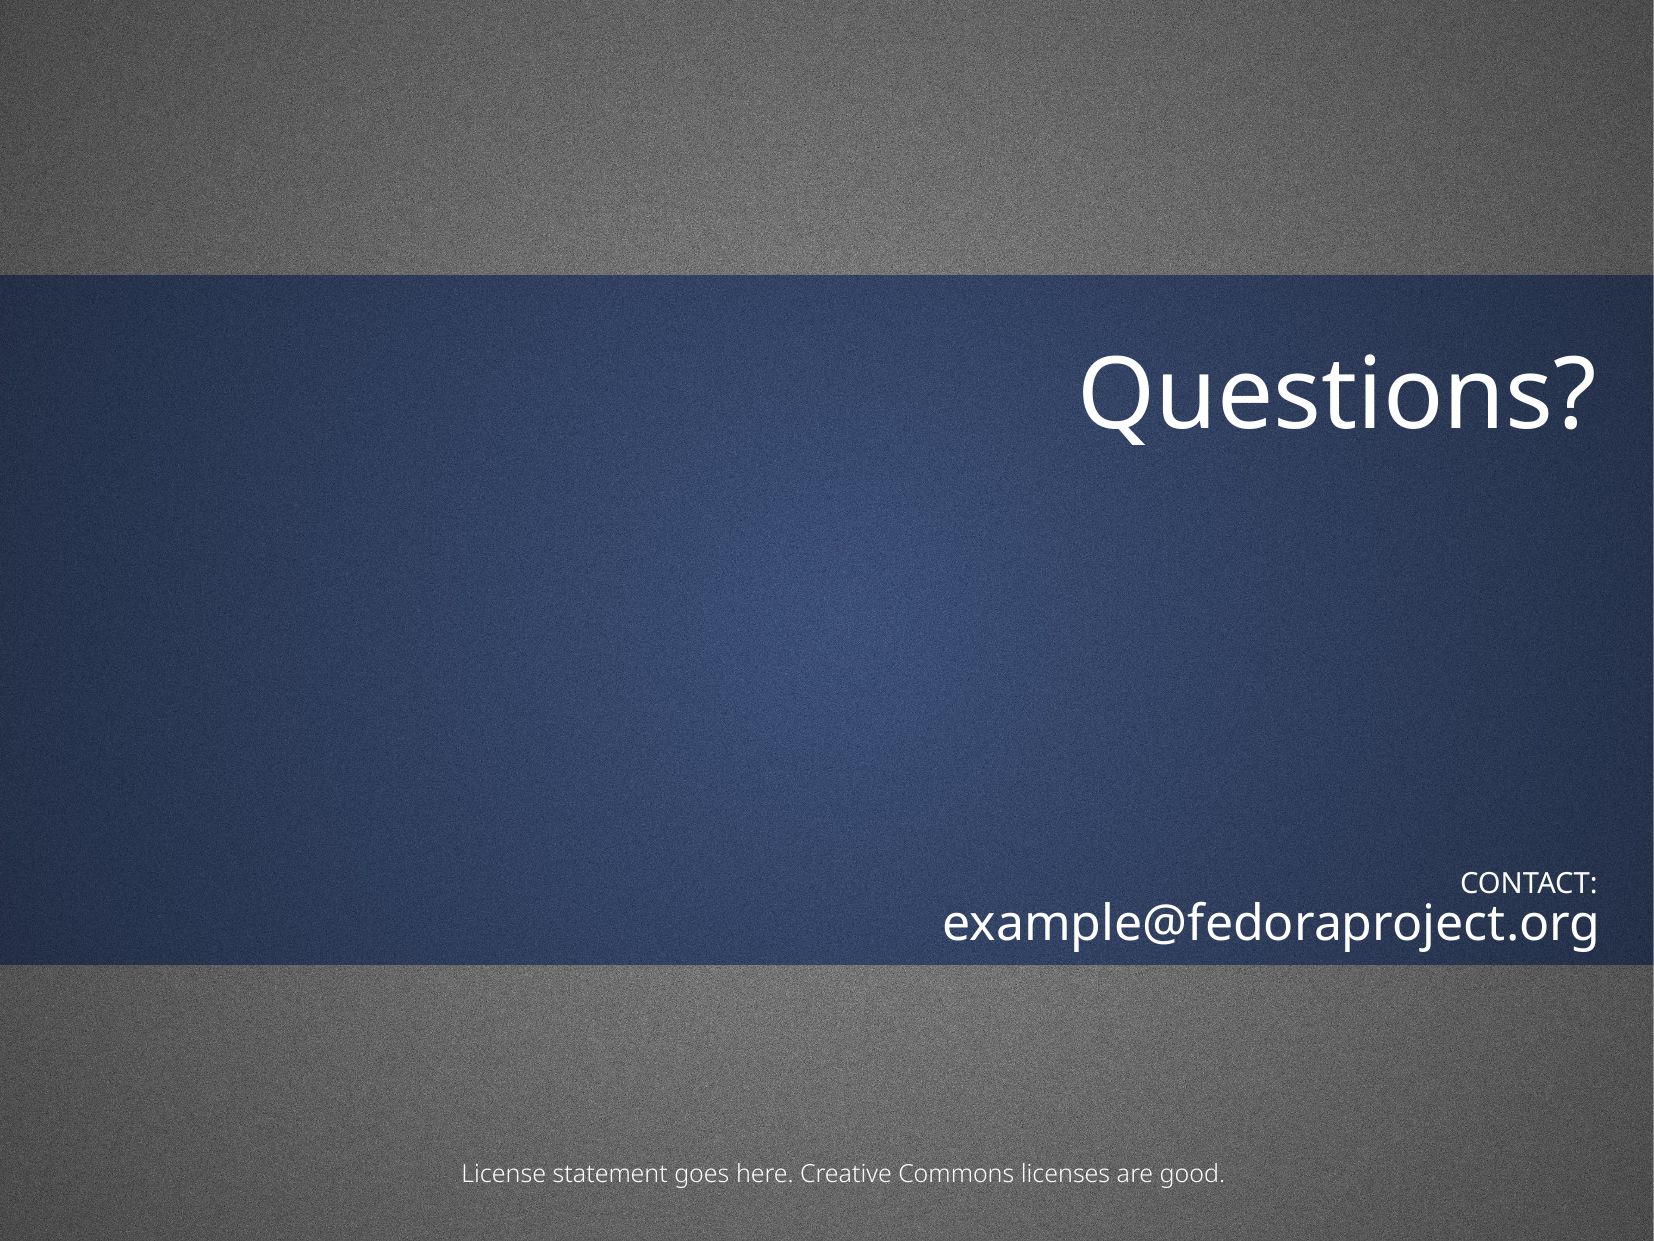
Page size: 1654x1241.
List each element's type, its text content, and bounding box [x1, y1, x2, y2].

picture [0, 0, 1654, 1241]
text_box License statement goes here. Creative Commons licenses are good. [75, 1126, 1613, 1197]
text_box example@fedoraproject.org [80, 879, 1616, 954]
text_box CONTACT: [77, 854, 1613, 904]
title Questions? [22, 330, 1598, 448]
